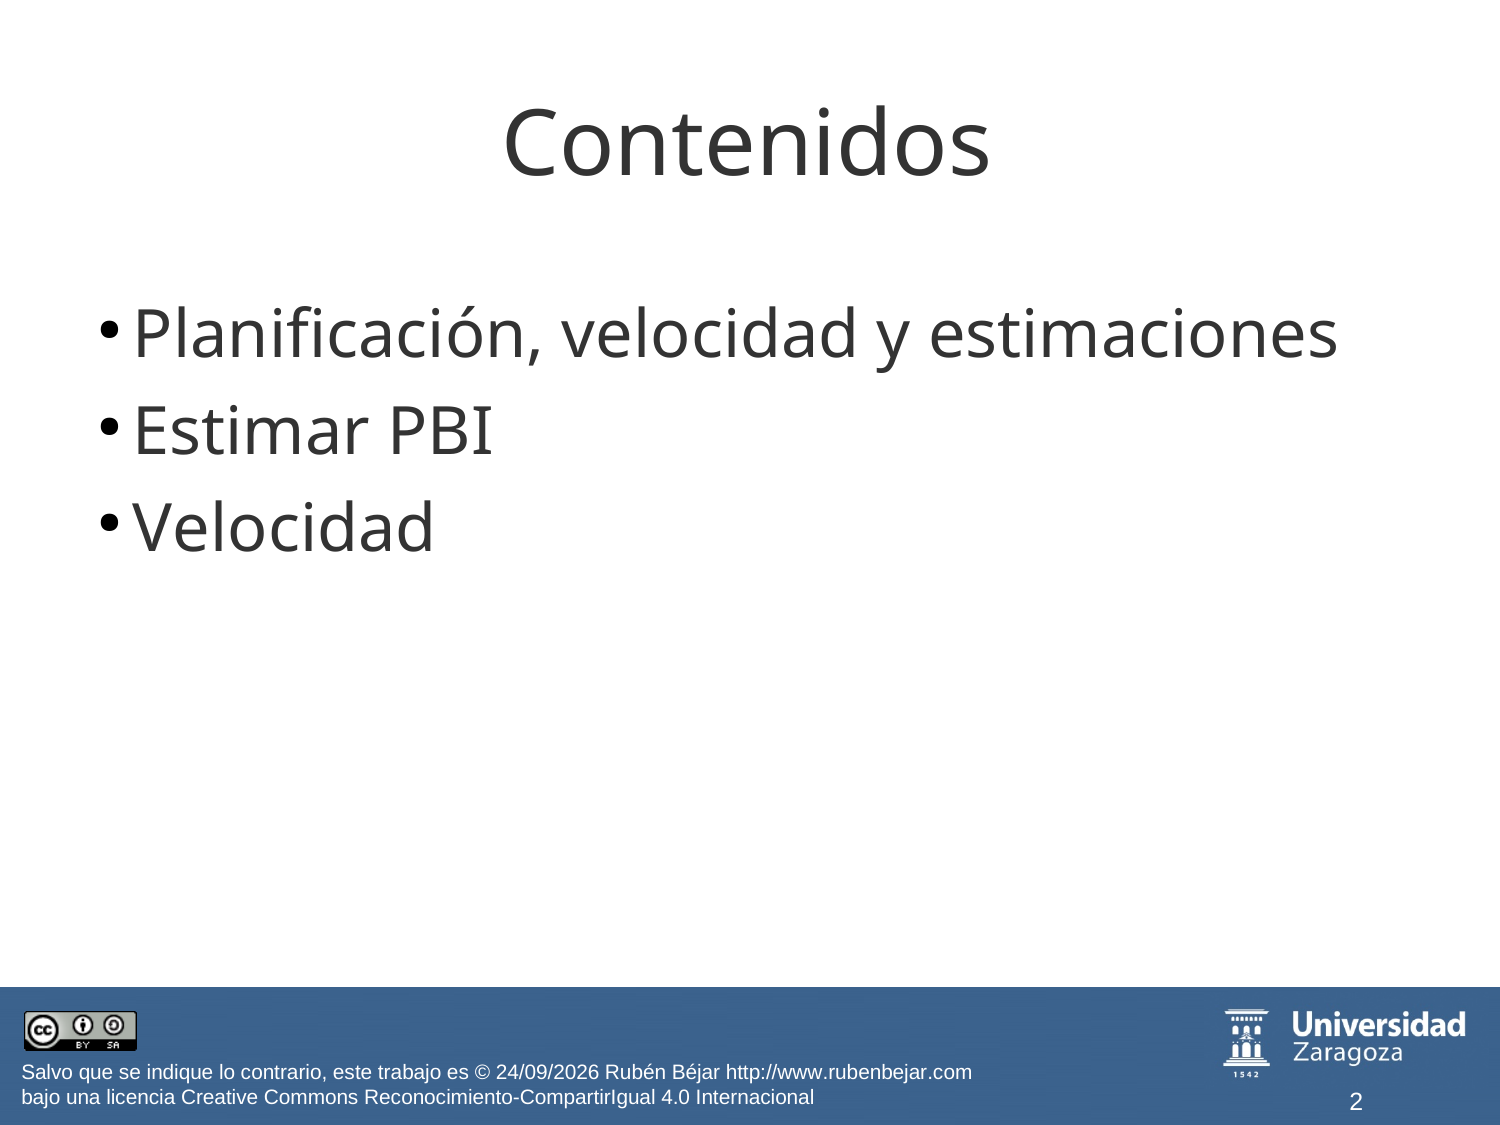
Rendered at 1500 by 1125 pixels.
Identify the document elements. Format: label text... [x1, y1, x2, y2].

list Planificación, velocidad y estimaciones Estimar PBI Velocidad [82, 283, 1418, 957]
picture [0, 987, 1500, 1125]
title Contenidos [74, 21, 1420, 257]
